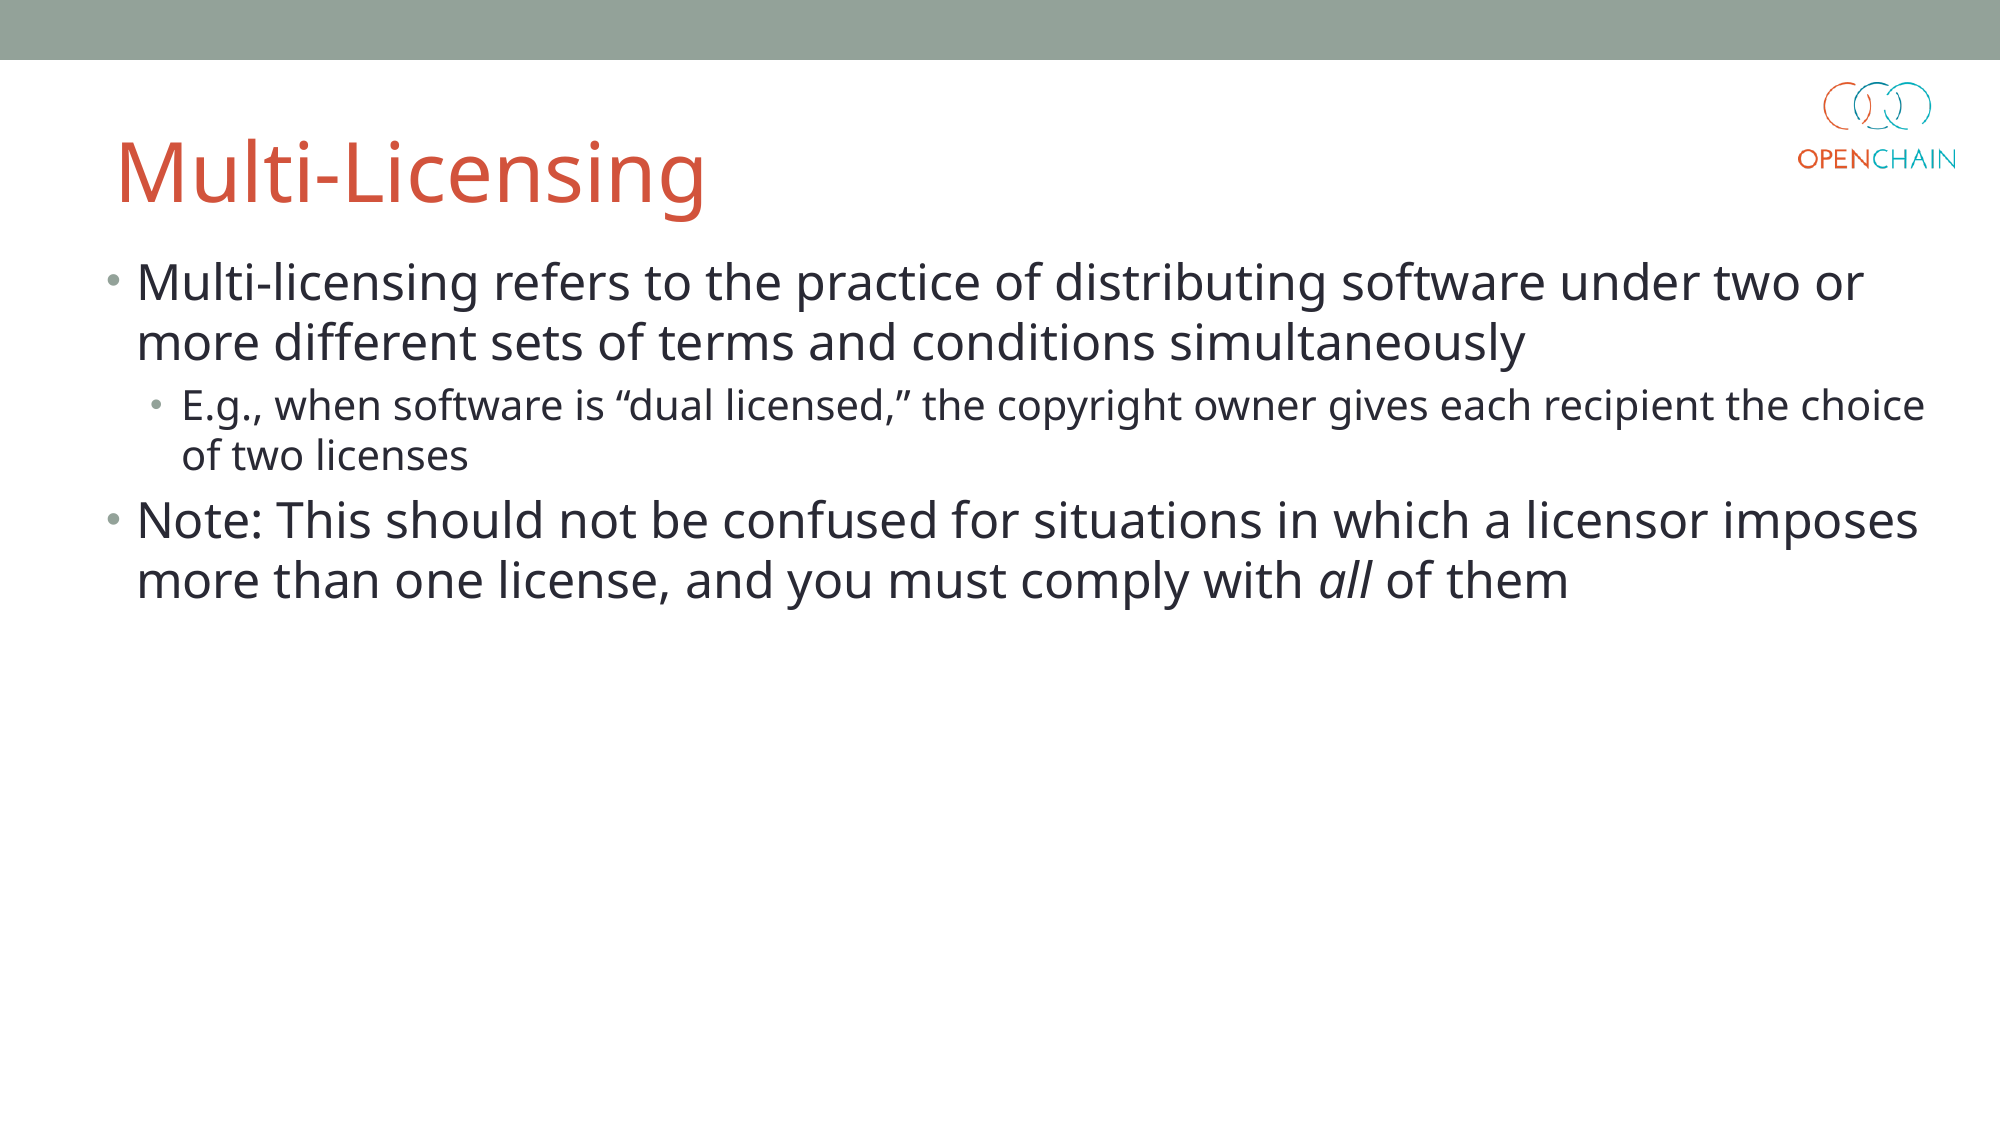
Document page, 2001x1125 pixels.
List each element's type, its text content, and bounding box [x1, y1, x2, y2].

text_box Multi-Licensing [99, 87, 1900, 243]
picture [1798, 82, 1955, 169]
text_box Multi-licensing refers to the practice of distributing software under two or more different sets of terms and conditions simultaneously E.g., when software is “dual licensed,” the copyright owner gives each recipient the choice of two licenses Note: This should not be confused for situations in which a licensor imposes more than one license, and you must comply with all of them [91, 243, 1970, 1086]
